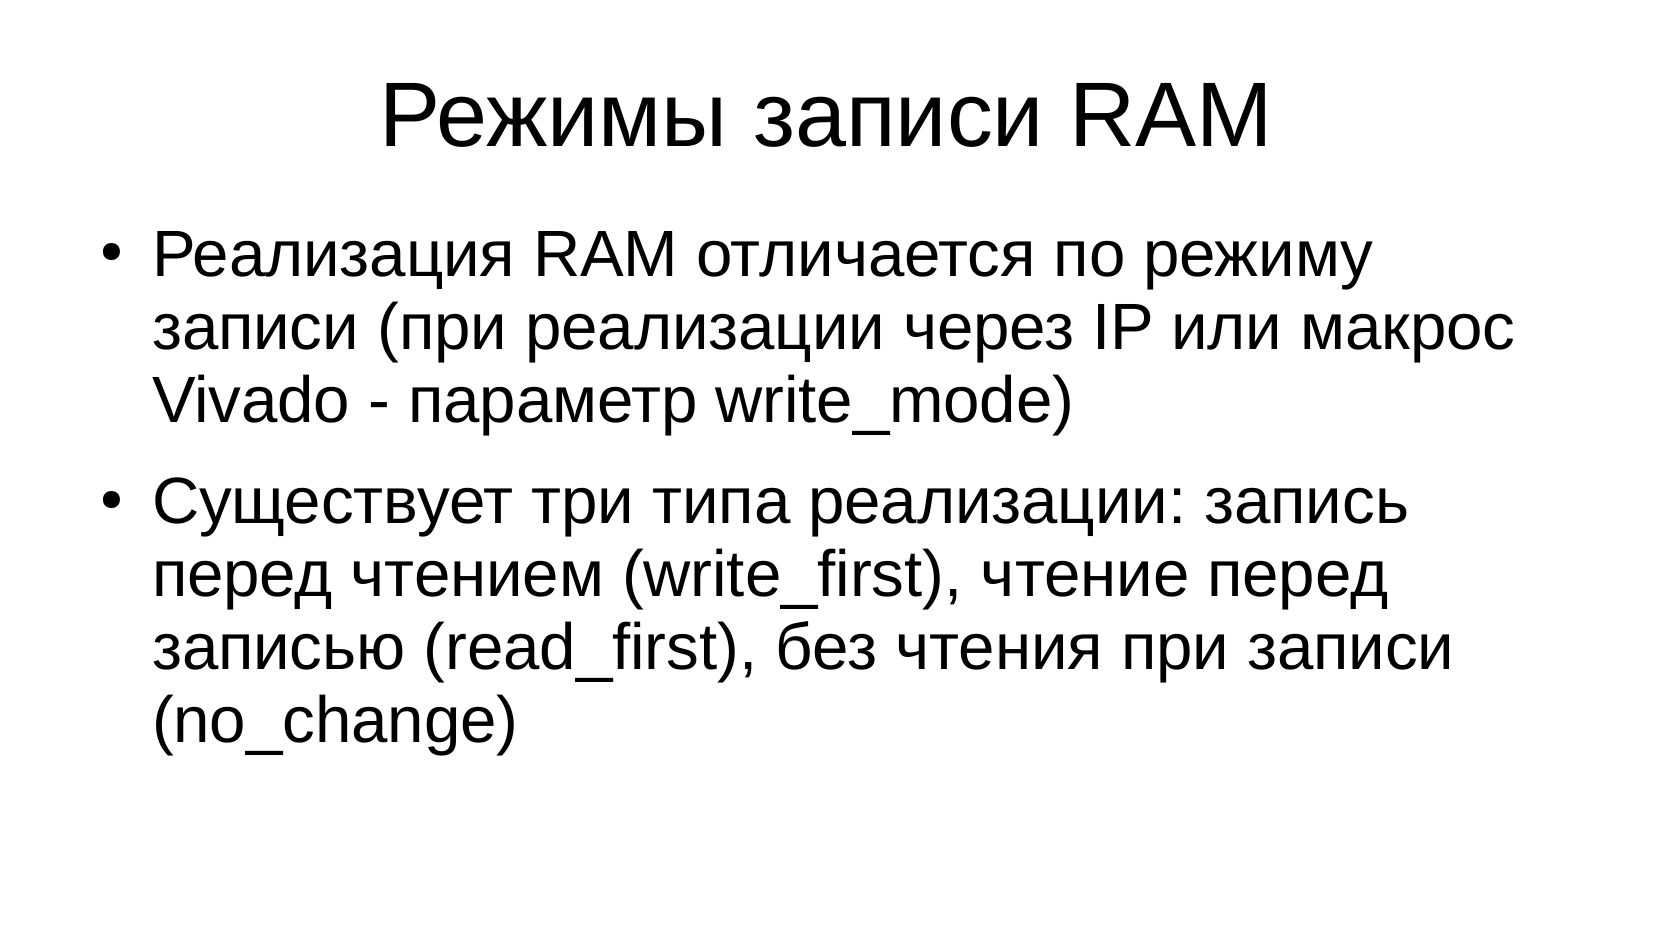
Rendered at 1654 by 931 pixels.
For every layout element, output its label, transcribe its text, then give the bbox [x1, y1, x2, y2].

title Режимы записи RAM [82, 37, 1571, 193]
list Реализация RAM отличается по режиму записи (при реализации через IP или макрос Vivado - параметр write_mode) Существует три типа реализации: запись перед чтением (write_first), чтение перед записью (read_first), без чтения при записи (no_change) [82, 217, 1571, 758]
